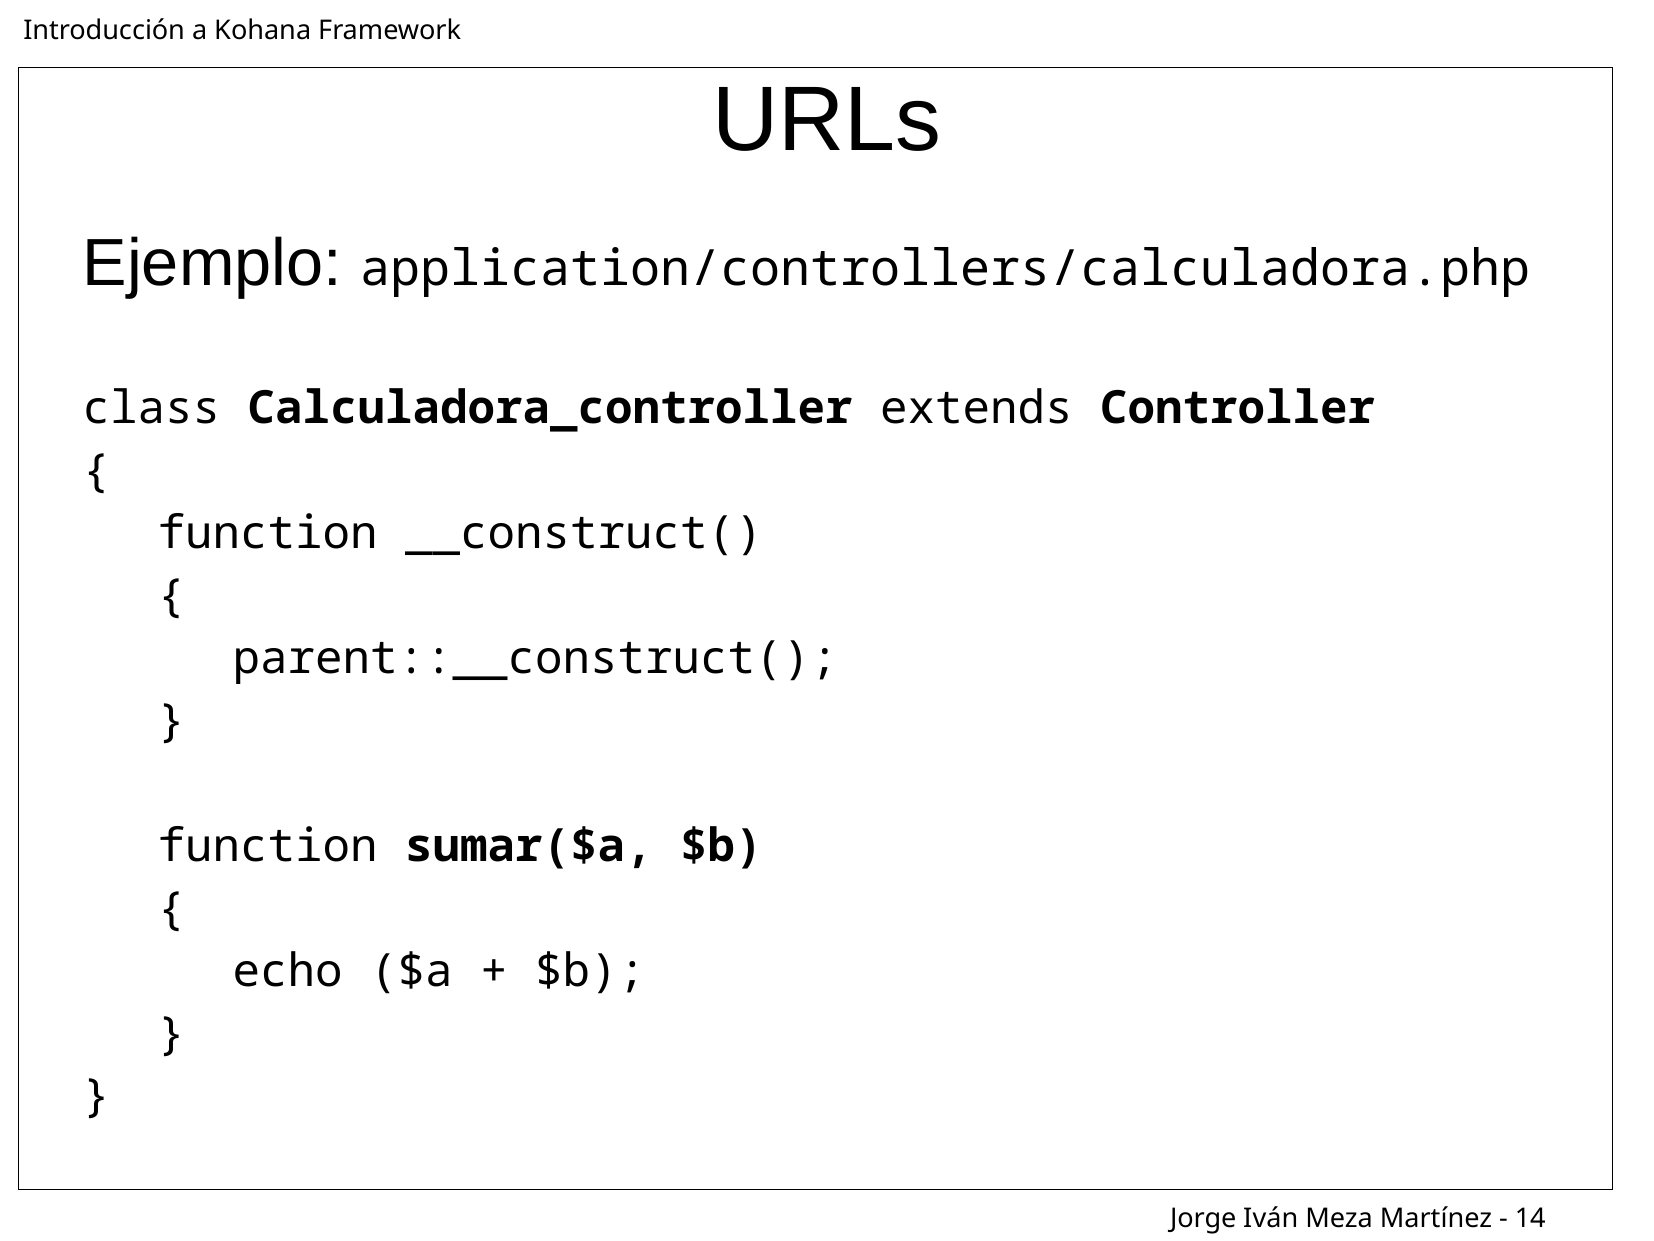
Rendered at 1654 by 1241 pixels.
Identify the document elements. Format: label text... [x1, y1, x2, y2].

subtitle Ejemplo: application/controllers/calculadora.php class Calculadora_controller extends Controller { function __construct() { parent::__construct(); } function sumar($a, $b) { echo ($a + $b); } } [82, 194, 1571, 1156]
title URLs [82, 56, 1571, 181]
